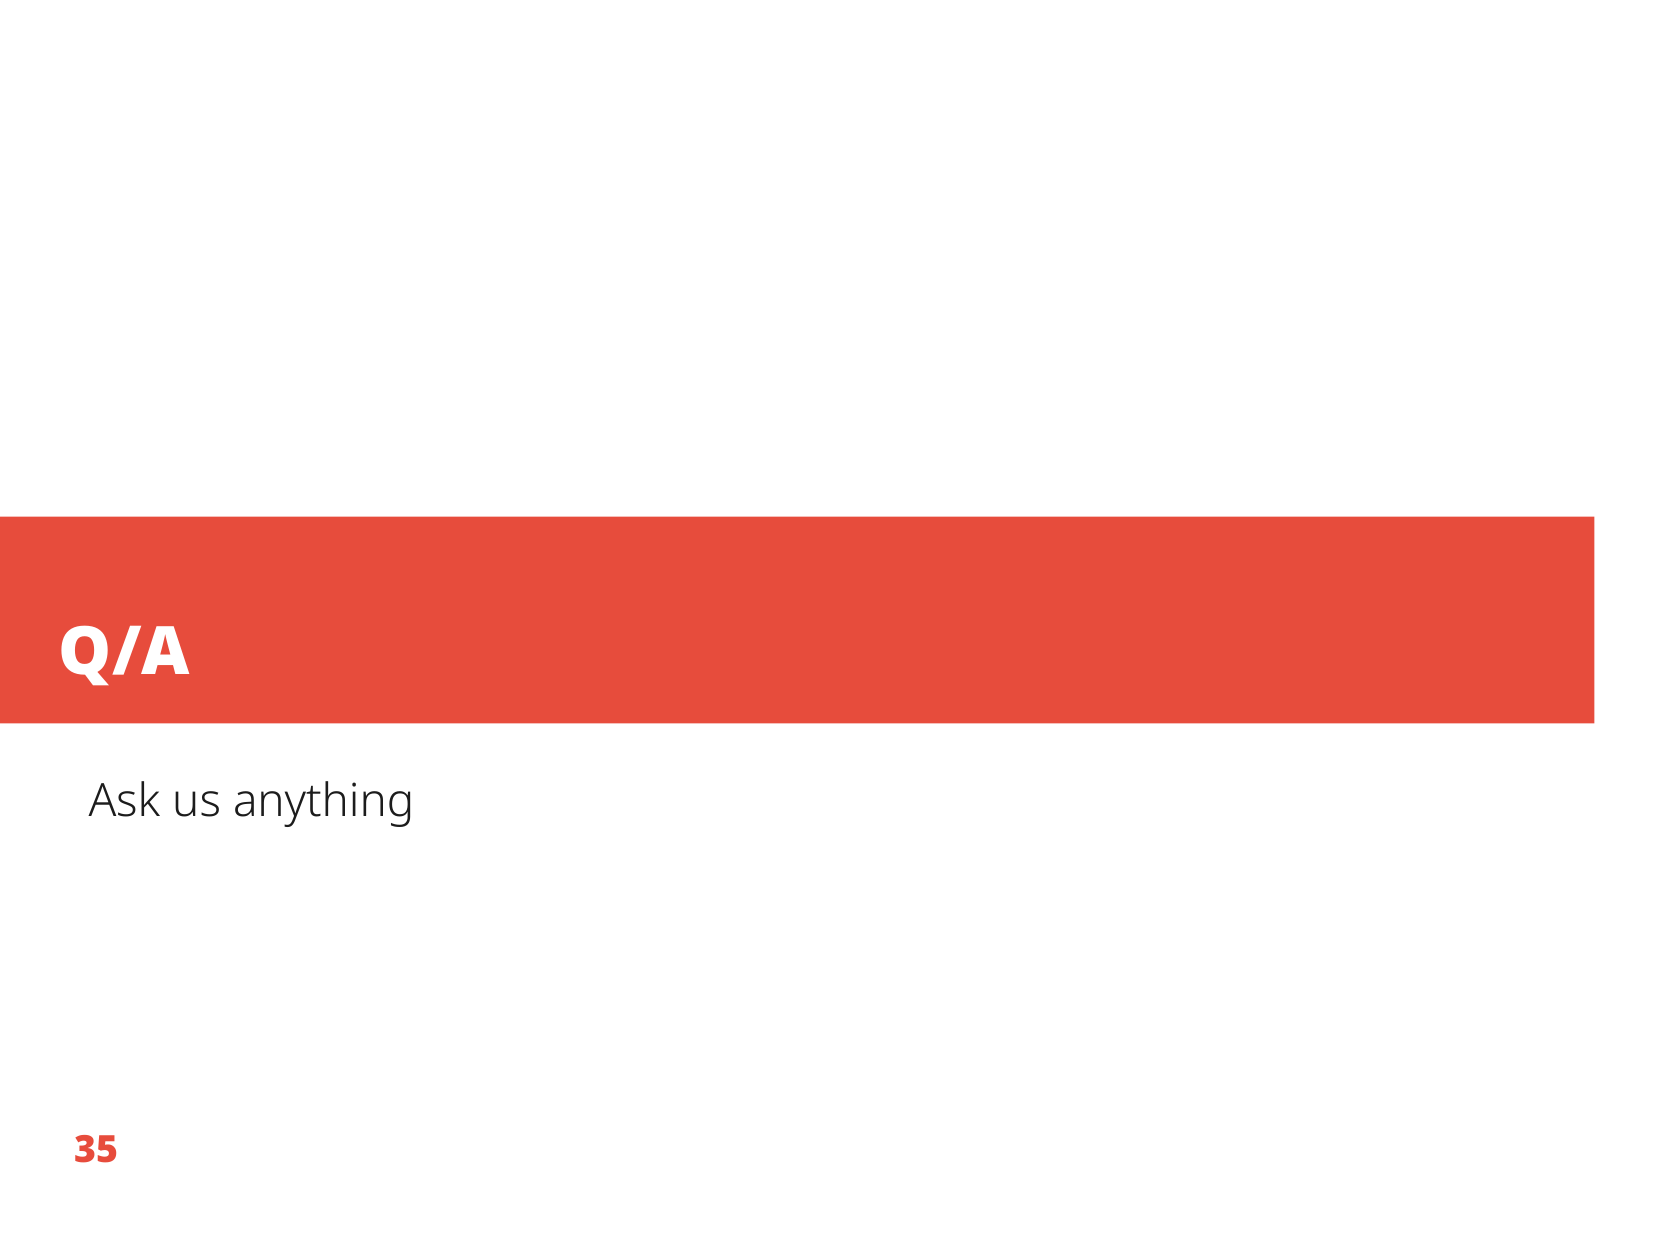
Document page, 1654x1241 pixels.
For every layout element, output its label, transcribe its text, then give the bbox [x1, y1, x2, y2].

title Q/A [59, 546, 1595, 694]
subtitle Ask us anything [88, 767, 1595, 1182]
